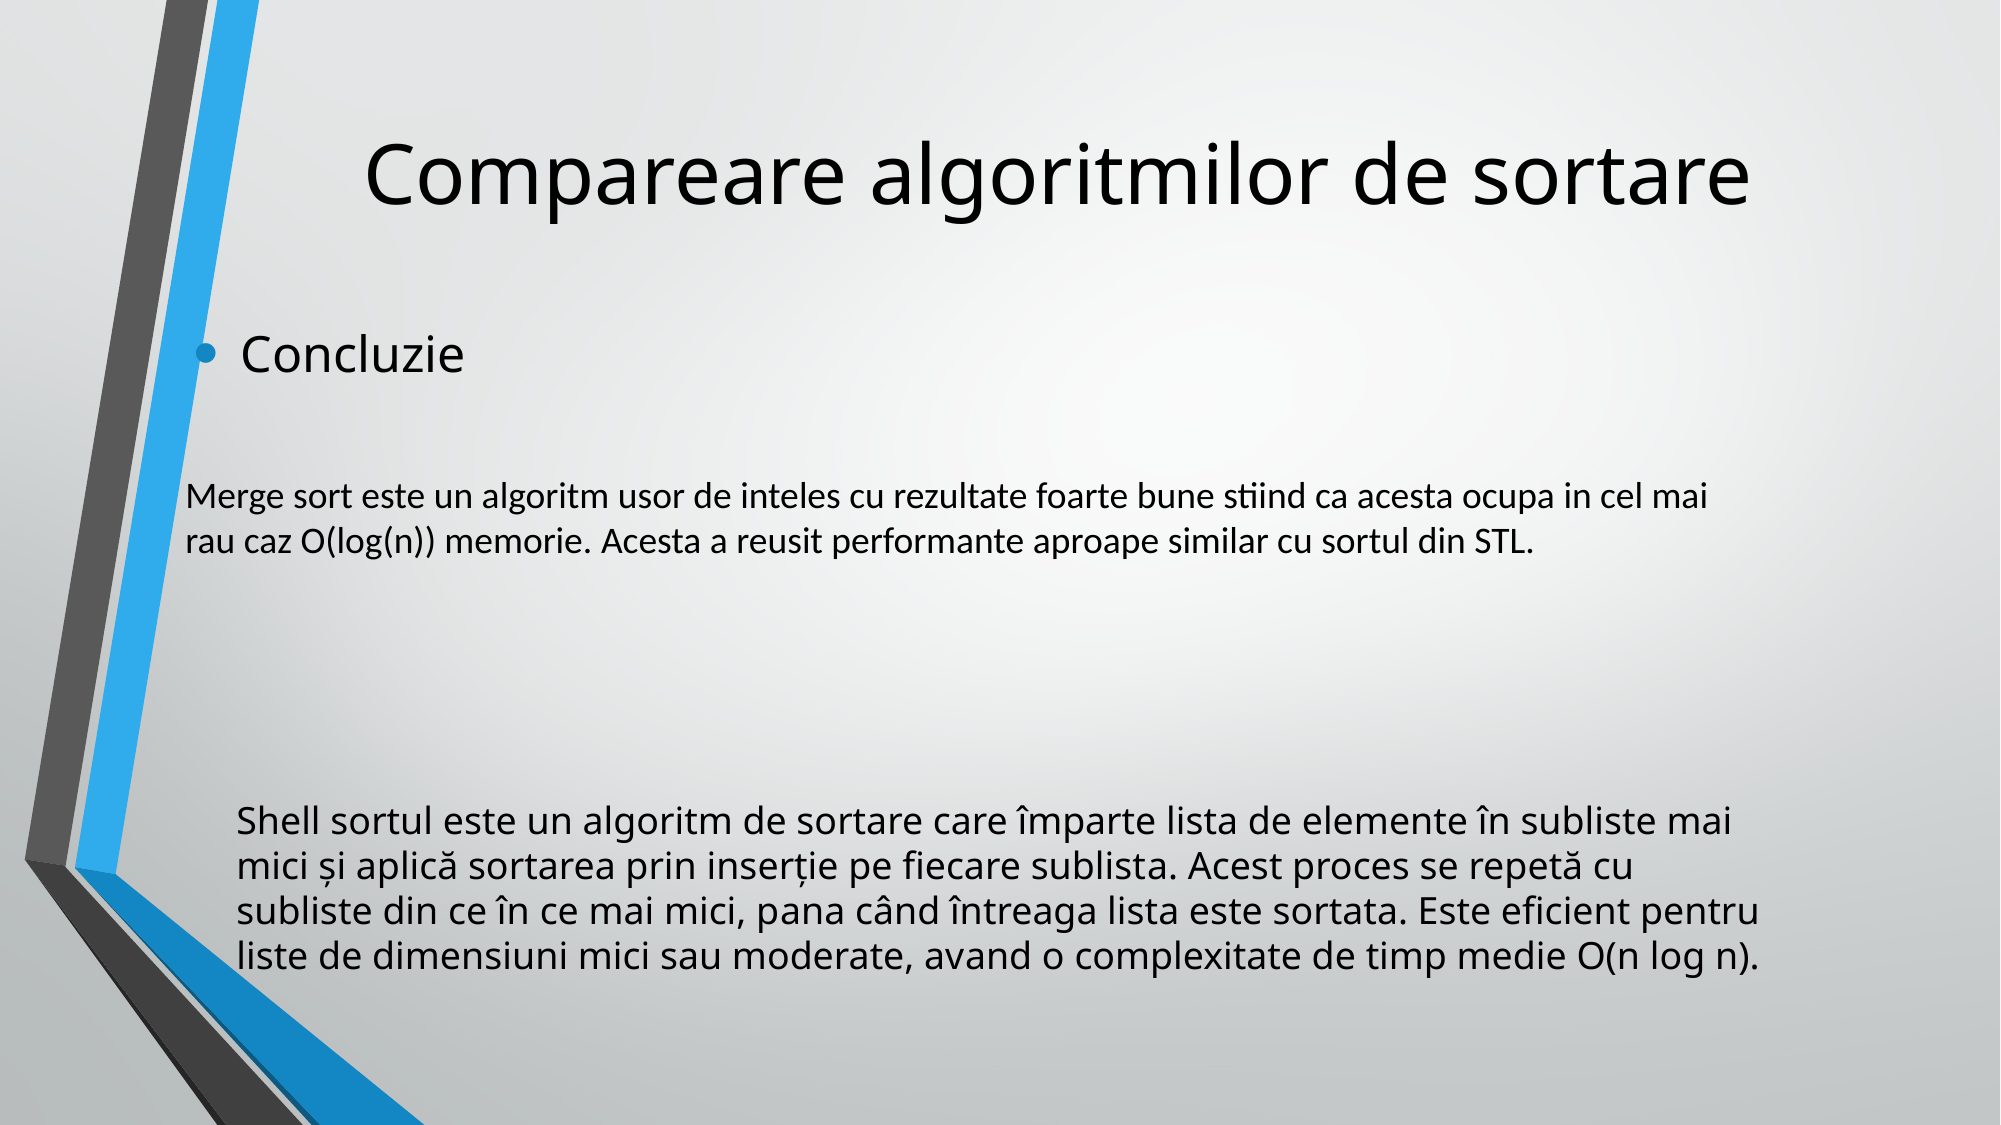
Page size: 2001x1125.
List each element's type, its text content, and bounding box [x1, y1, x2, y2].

title Compareare algoritmilor de sortare [243, 112, 1874, 231]
text_box Shell sortul este un algoritm de sortare care împarte lista de elemente în subliste mai mici și aplică sortarea prin inserție pe fiecare sublista. Acest proces se repetă cu subliste din ce în ce mai mici, pana când întreaga lista este sortata. Este eficient pentru liste de dimensiuni mici sau moderate, avand o complexitate de timp medie O(n log n). [221, 789, 1781, 987]
text_box Merge sort este un algoritm usor de inteles cu rezultate foarte bune stiind ca acesta ocupa in cel mai rau caz O(log(n)) memorie. Acesta a reusit performante aproape similar cu sortul din STL. [170, 463, 1757, 707]
list Concluzie [178, 282, 1738, 422]
